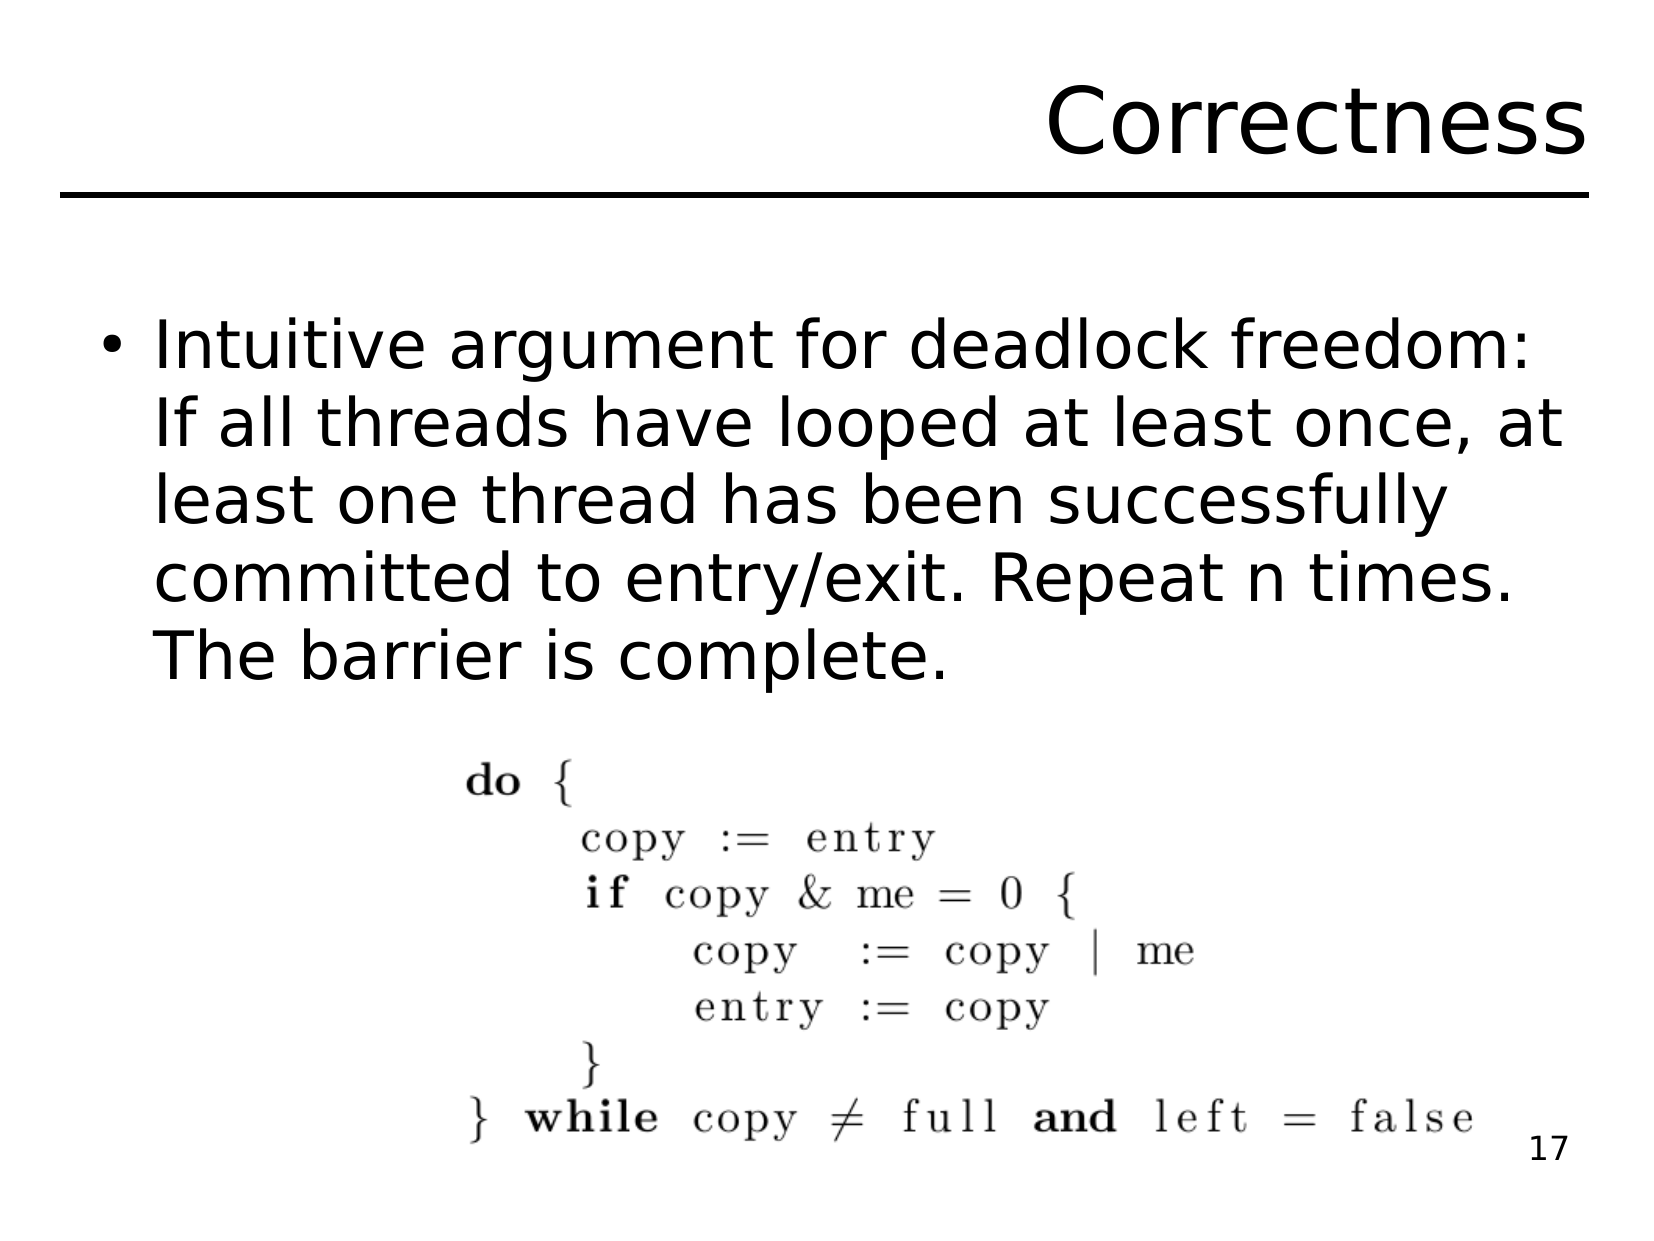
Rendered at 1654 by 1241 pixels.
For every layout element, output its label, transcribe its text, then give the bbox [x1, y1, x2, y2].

title Correctness [101, 17, 1590, 226]
picture [450, 734, 1511, 1174]
list Intuitive argument for deadlock freedom: If all threads have looped at least once, at least one thread has been successfully committed to entry/exit. Repeat n times. The barrier is complete. [82, 306, 1571, 1111]
